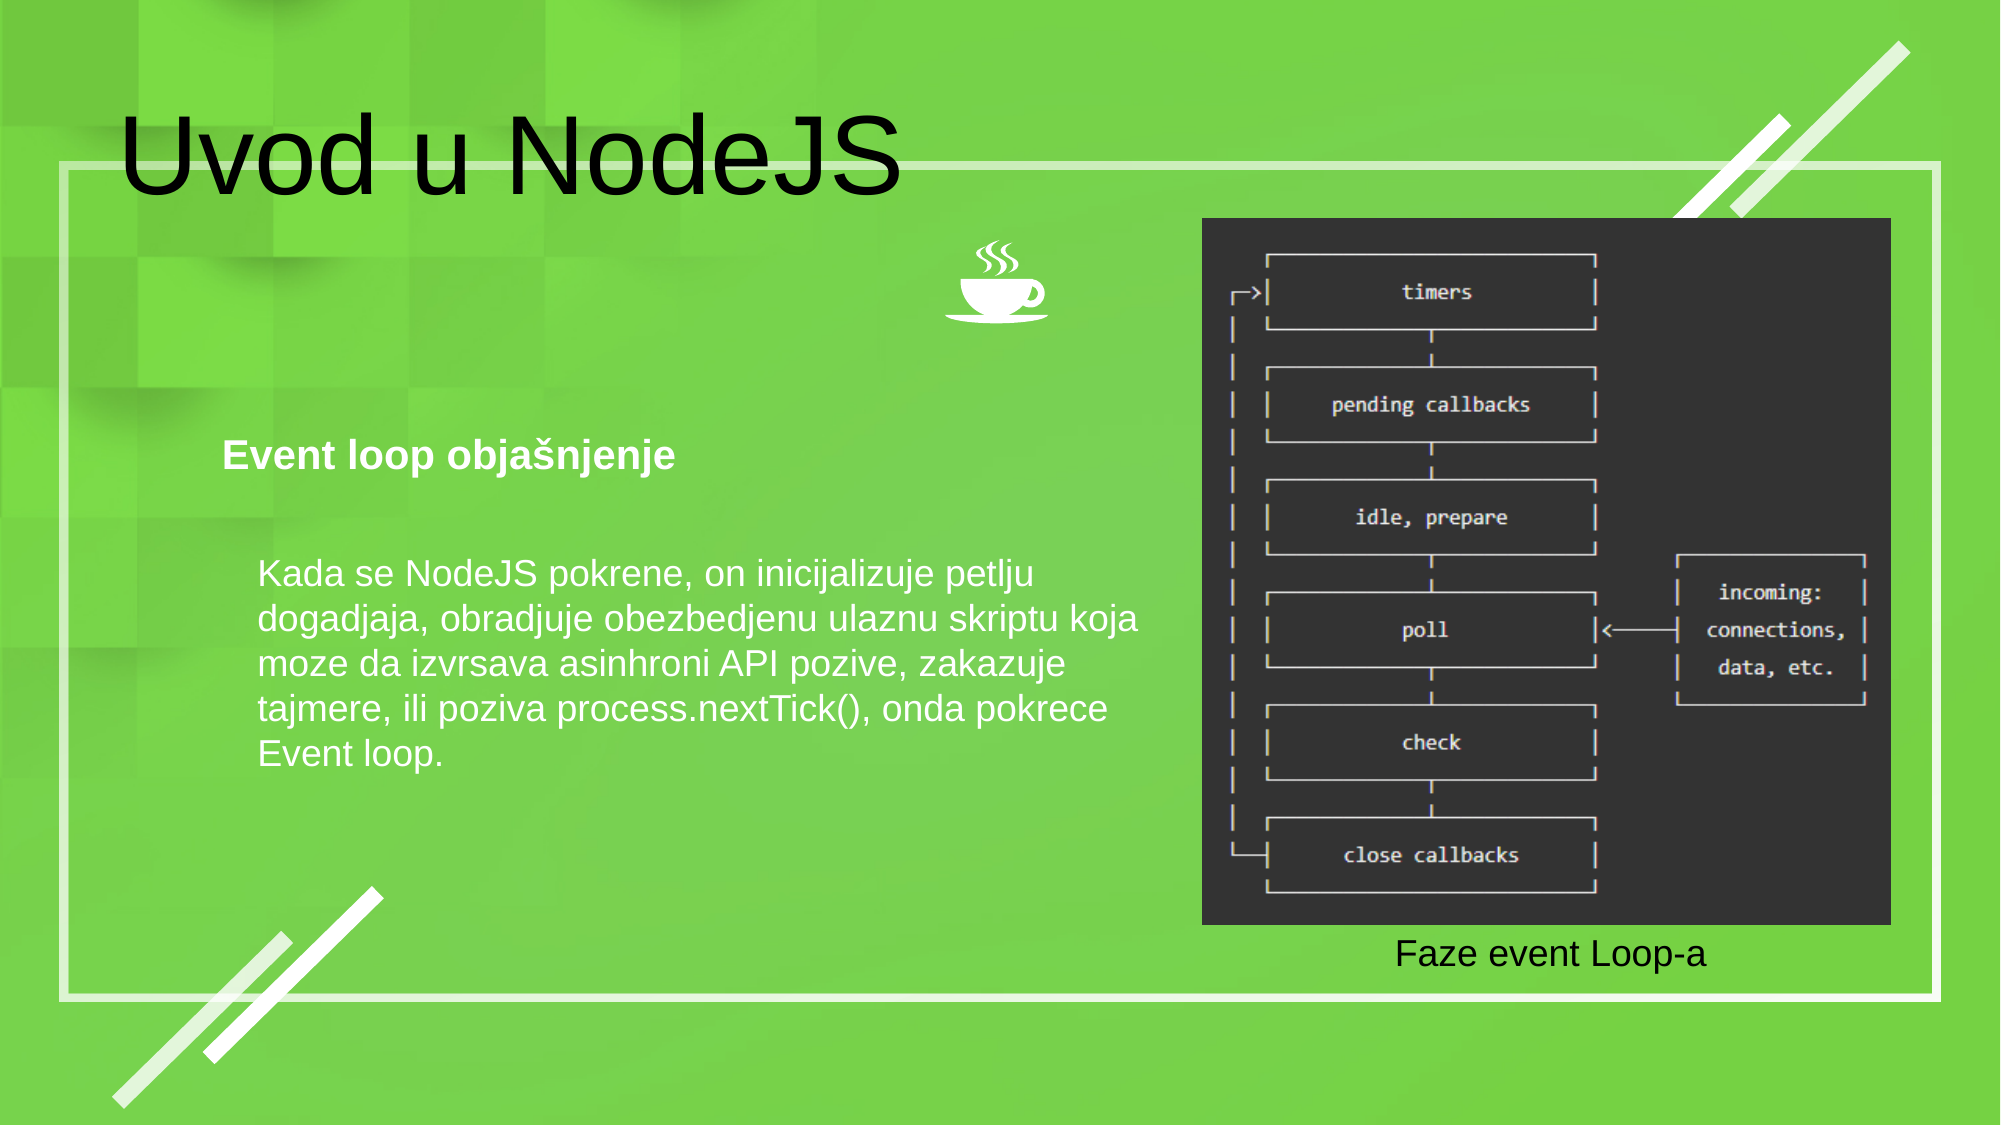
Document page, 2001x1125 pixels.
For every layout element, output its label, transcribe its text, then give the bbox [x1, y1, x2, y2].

text_box Kada se NodeJS pokrene, on inicijalizuje petlju dogadjaja, obradjuje obezbedjenu ulaznu skriptu koja moze da izvrsava asinhroni API pozive, zakazuje tajmere, ili poziva process.nextTick(), onda pokrece Event loop. [207, 541, 1170, 827]
text_box [976, 239, 1007, 277]
text_box [944, 278, 1049, 324]
text_box [1000, 242, 1019, 273]
text_box Uvod u NodeJS [102, 74, 1118, 225]
text_box Event loop objašnjenje [207, 420, 1170, 485]
text_box [59, 40, 1941, 1109]
text_box Faze event Loop-a [1380, 924, 1722, 982]
picture [0, 0, 2001, 1125]
